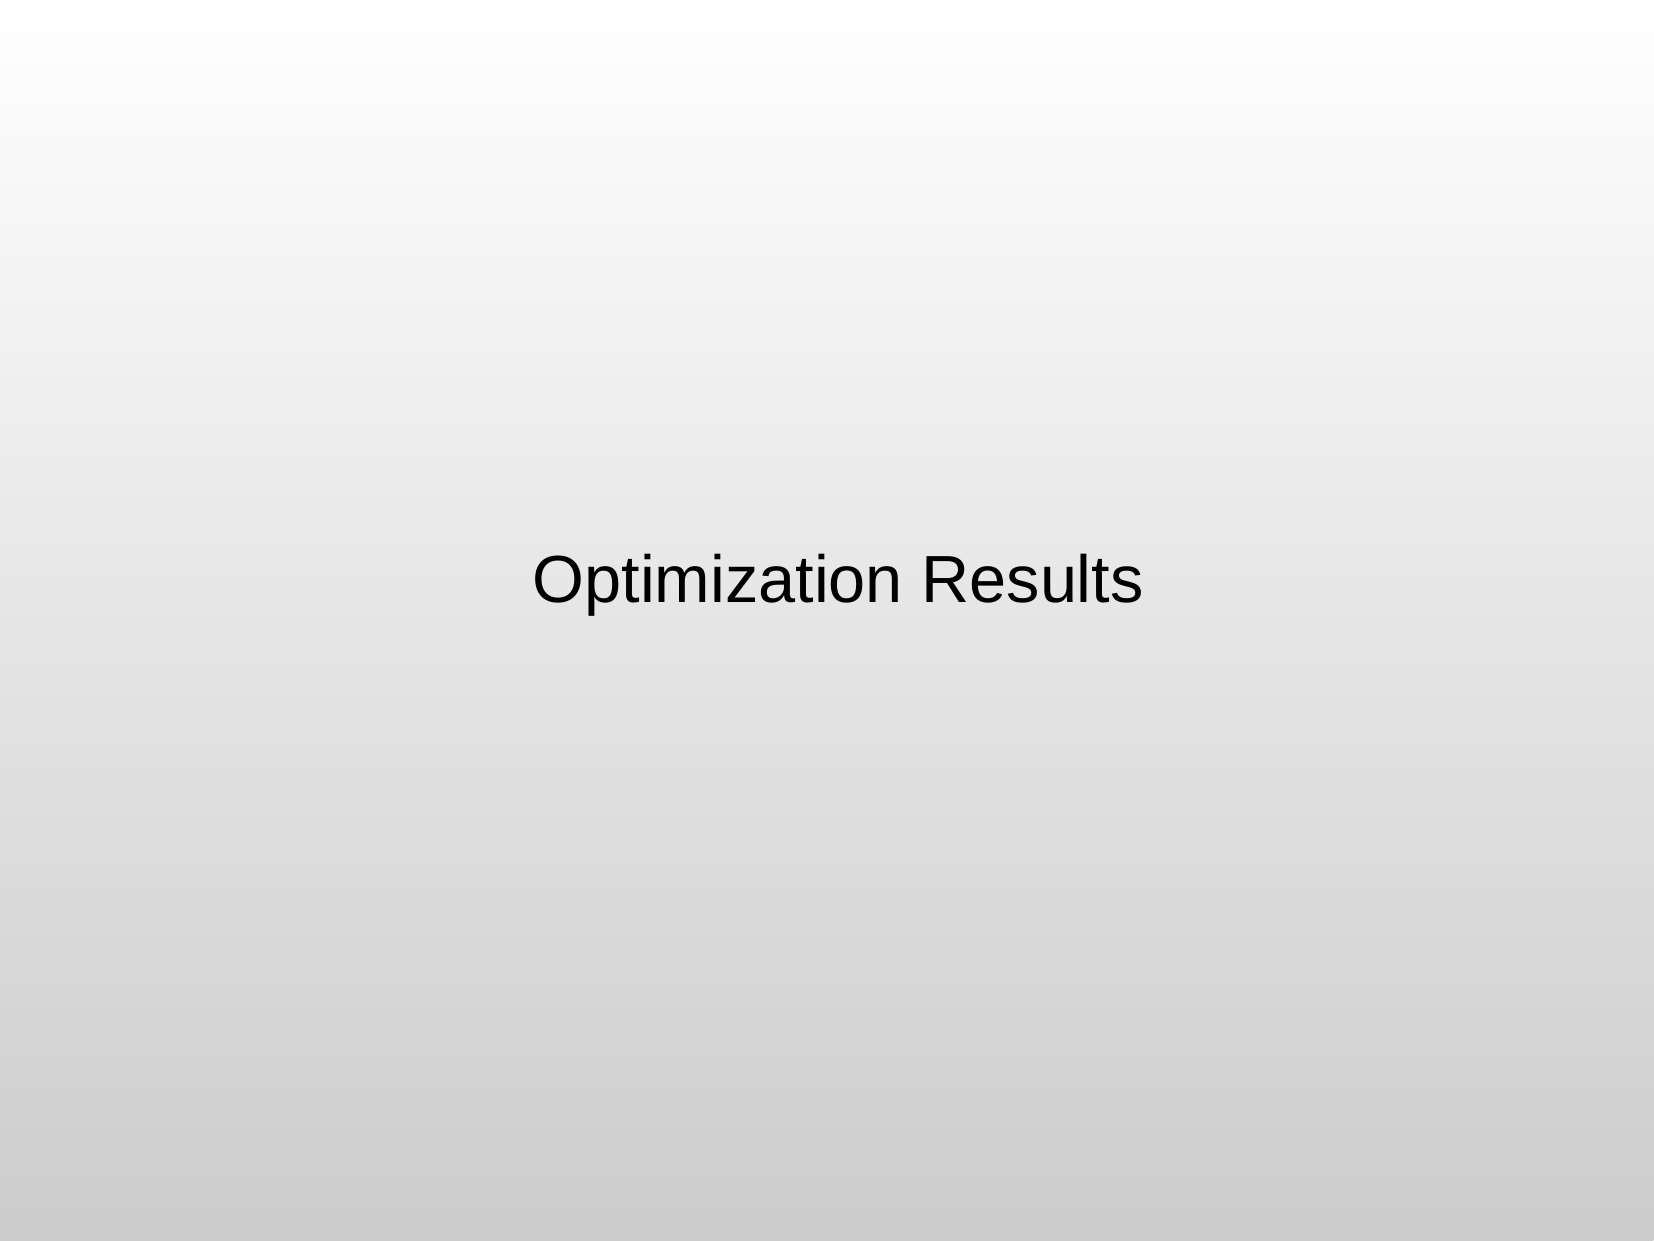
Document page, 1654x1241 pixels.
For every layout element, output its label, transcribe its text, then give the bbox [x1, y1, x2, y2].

subtitle Optimization Results [82, 49, 1571, 1109]
